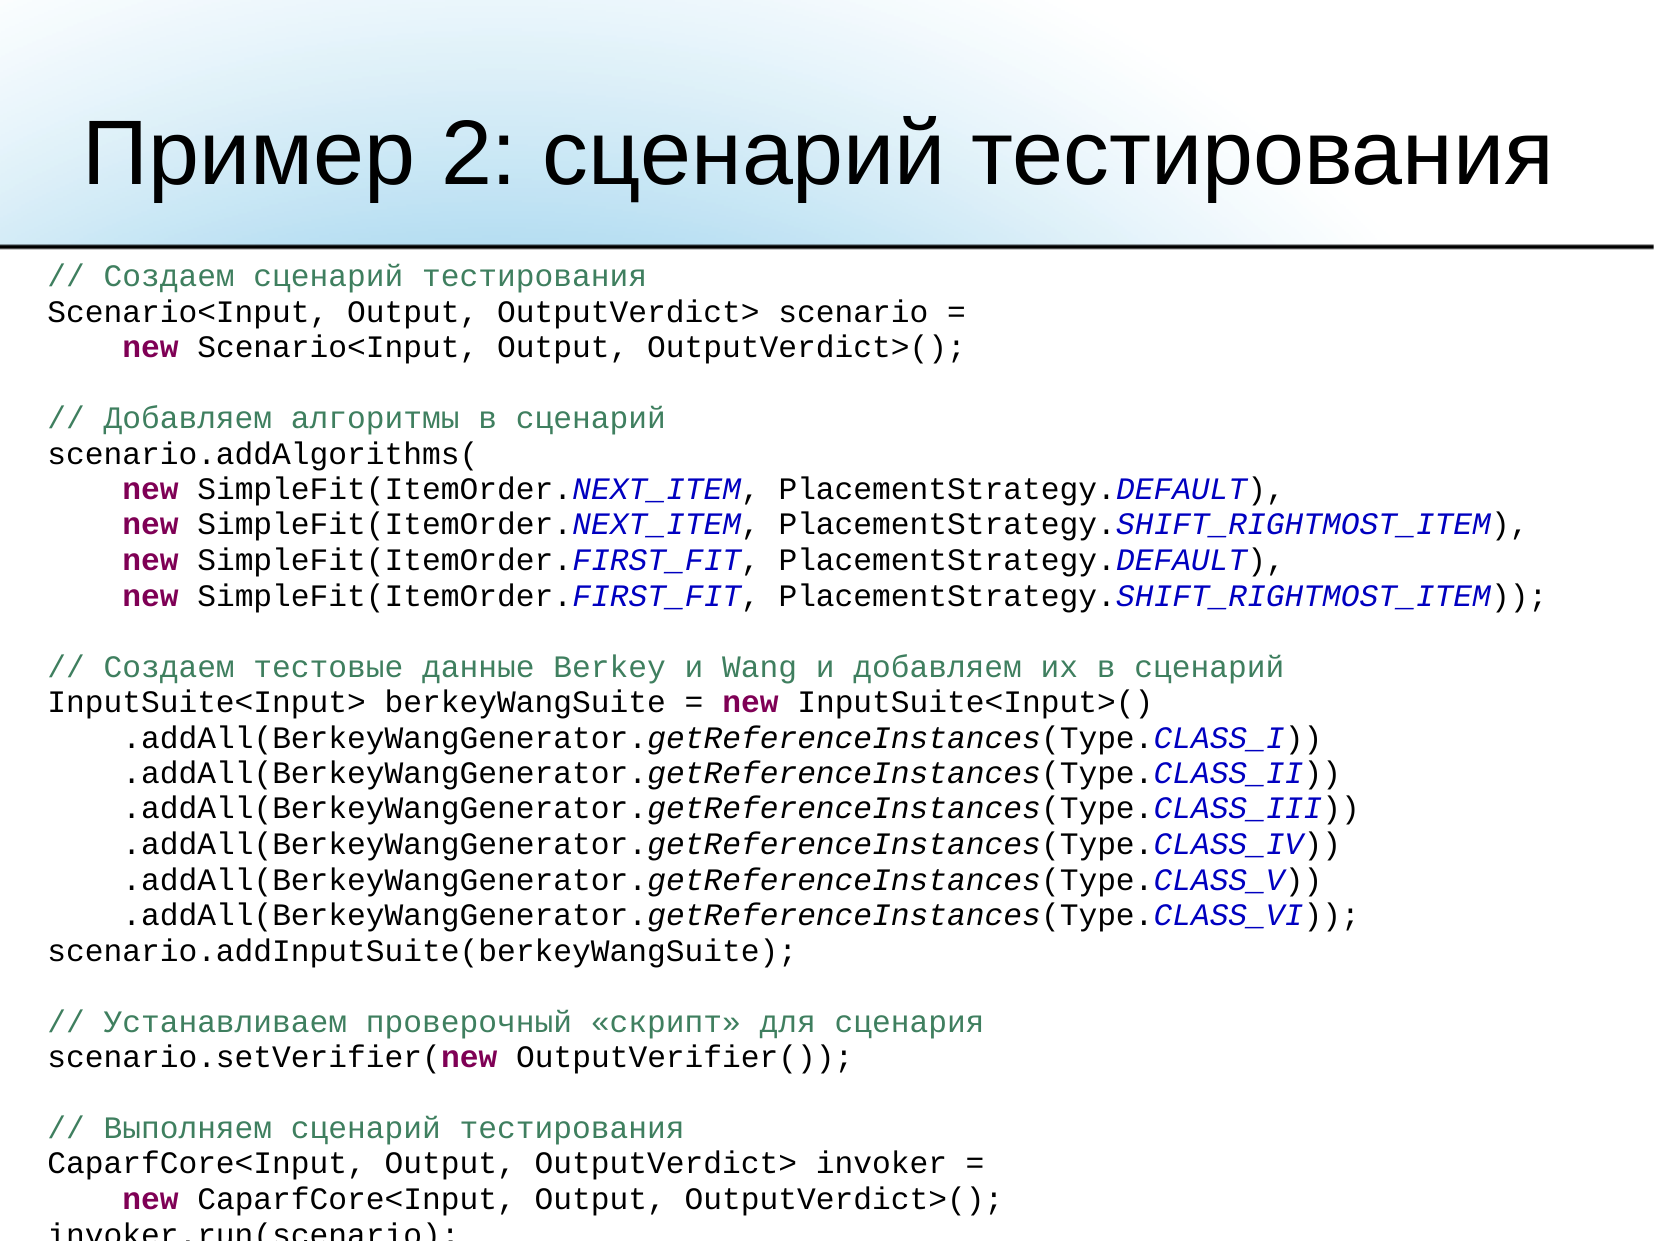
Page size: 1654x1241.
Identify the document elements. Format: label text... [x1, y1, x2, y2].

picture [146, 1230, 155, 1235]
picture [314, 1230, 323, 1235]
picture [261, 1225, 433, 1241]
picture [128, 1225, 261, 1241]
picture [0, 0, 1654, 1241]
title Пример 2: сценарий тестирования [82, 49, 1571, 257]
picture [72, 1230, 79, 1241]
picture [240, 1230, 247, 1241]
list // Создаем сценарий тестирования Scenario<Input, Output, OutputVerdict> scenario = new Scenario<Input, Output, OutputVerdict>(); // Добавляем алгоритмы в сценарий scenario.addAlgorithms( new SimpleFit(ItemOrder.NEXT_ITEM, PlacementStrategy.DEFAULT), new SimpleFit(ItemOrder.NEXT_ITEM, PlacementStrategy.SHIFT_RIGHTMOST_ITEM), new SimpleFit(ItemOrder.FIRST_FIT, PlacementStrategy.DEFAULT), new SimpleFit(ItemOrder.FIRST_FIT, PlacementStrategy.SHIFT_RIGHTMOST_ITEM)); // Создаем тестовые данные Berkey и Wang и добавляем их в сценарий InputSuite<Input> berkeyWangSuite = new InputSuite<Input>() .addAll(BerkeyWangGenerator.getReferenceInstances(Type.CLASS_I)) .addAll(BerkeyWangGenerator.getReferenceInstances(Type.CLASS_II)) .addAll(BerkeyWangGenerator.getReferenceInstances(Type.CLASS_III)) .addAll(BerkeyWangGenerator.getReferenceInstances(Type.CLASS_IV)) .addAll(BerkeyWangGenerator.getReferenceInstances(Type.CLASS_V)) .addAll(BerkeyWangGenerator.getReferenceInstances(Type.CLASS_VI)); scenario.addInputSuite(berkeyWangSuite); // Устанавливаем проверочный «скрипт» для сценария scenario.setVerifier(new OutputVerifier()); // Выполняем сценарий тестирования CaparfCore<Input, Output, OutputVerdict> invoker = new CaparfCore<Input, Output, OutputVerdict>(); invoker.run(scenario); [47, 260, 1554, 1225]
picture [108, 1230, 117, 1241]
picture [334, 1230, 341, 1241]
picture [408, 1230, 417, 1241]
